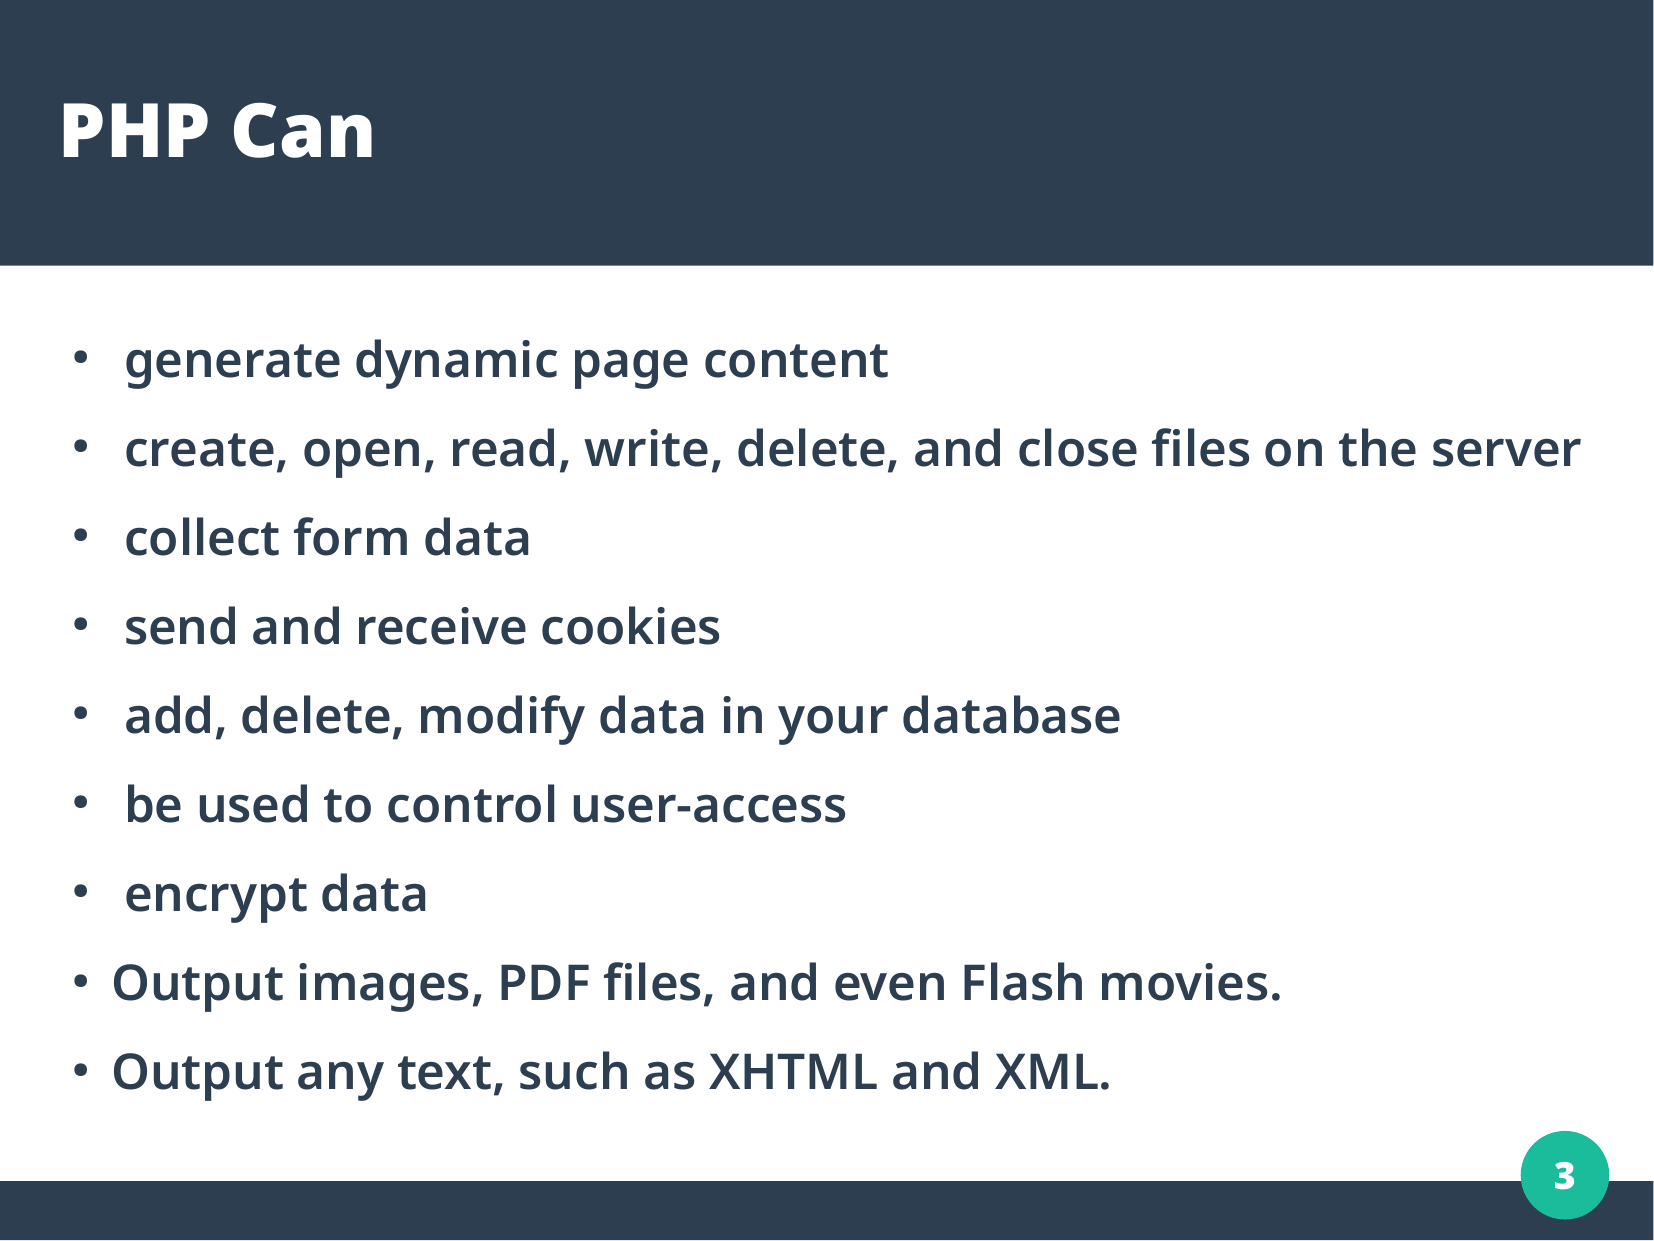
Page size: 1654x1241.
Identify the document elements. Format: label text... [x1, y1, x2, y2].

list generate dynamic page content create, open, read, write, delete, and close files on the server collect form data send and receive cookies add, delete, modify data in your database be used to control user-access encrypt data Output images, PDF files, and even Flash movies. Output any text, such as XHTML and XML. [59, 324, 1595, 1152]
title PHP Can [59, 49, 1595, 207]
